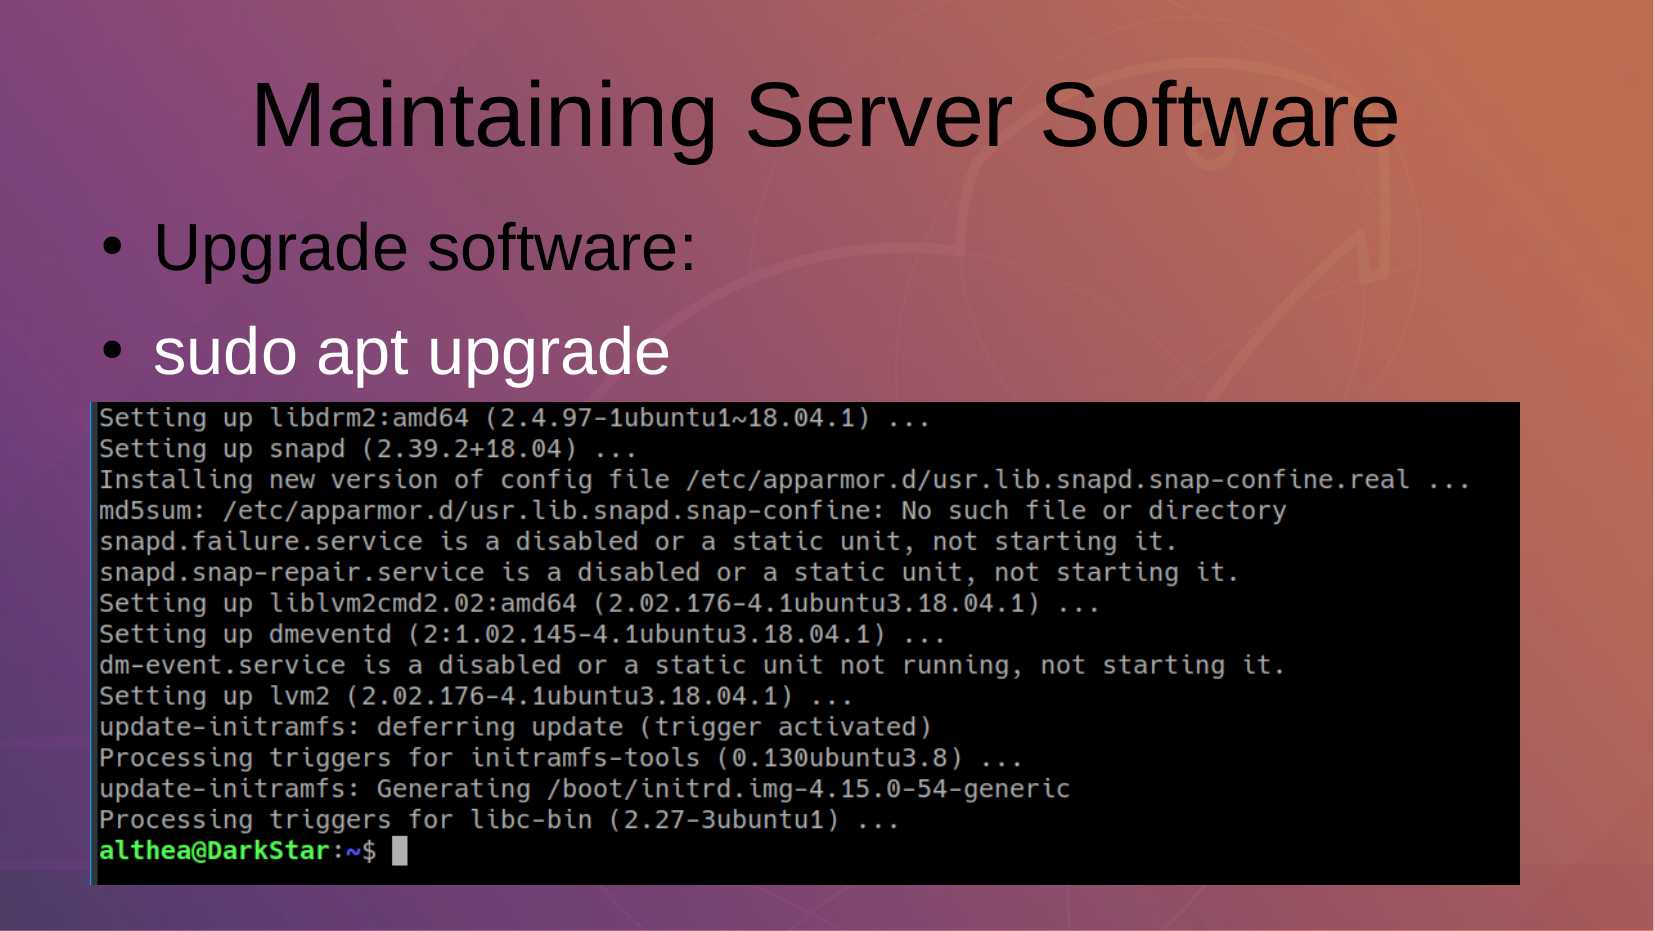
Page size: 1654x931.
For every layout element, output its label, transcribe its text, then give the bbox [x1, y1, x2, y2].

picture [90, 402, 1520, 886]
list Upgrade software: sudo apt upgrade [82, 210, 1571, 406]
title Maintaining Server Software [82, 37, 1571, 193]
